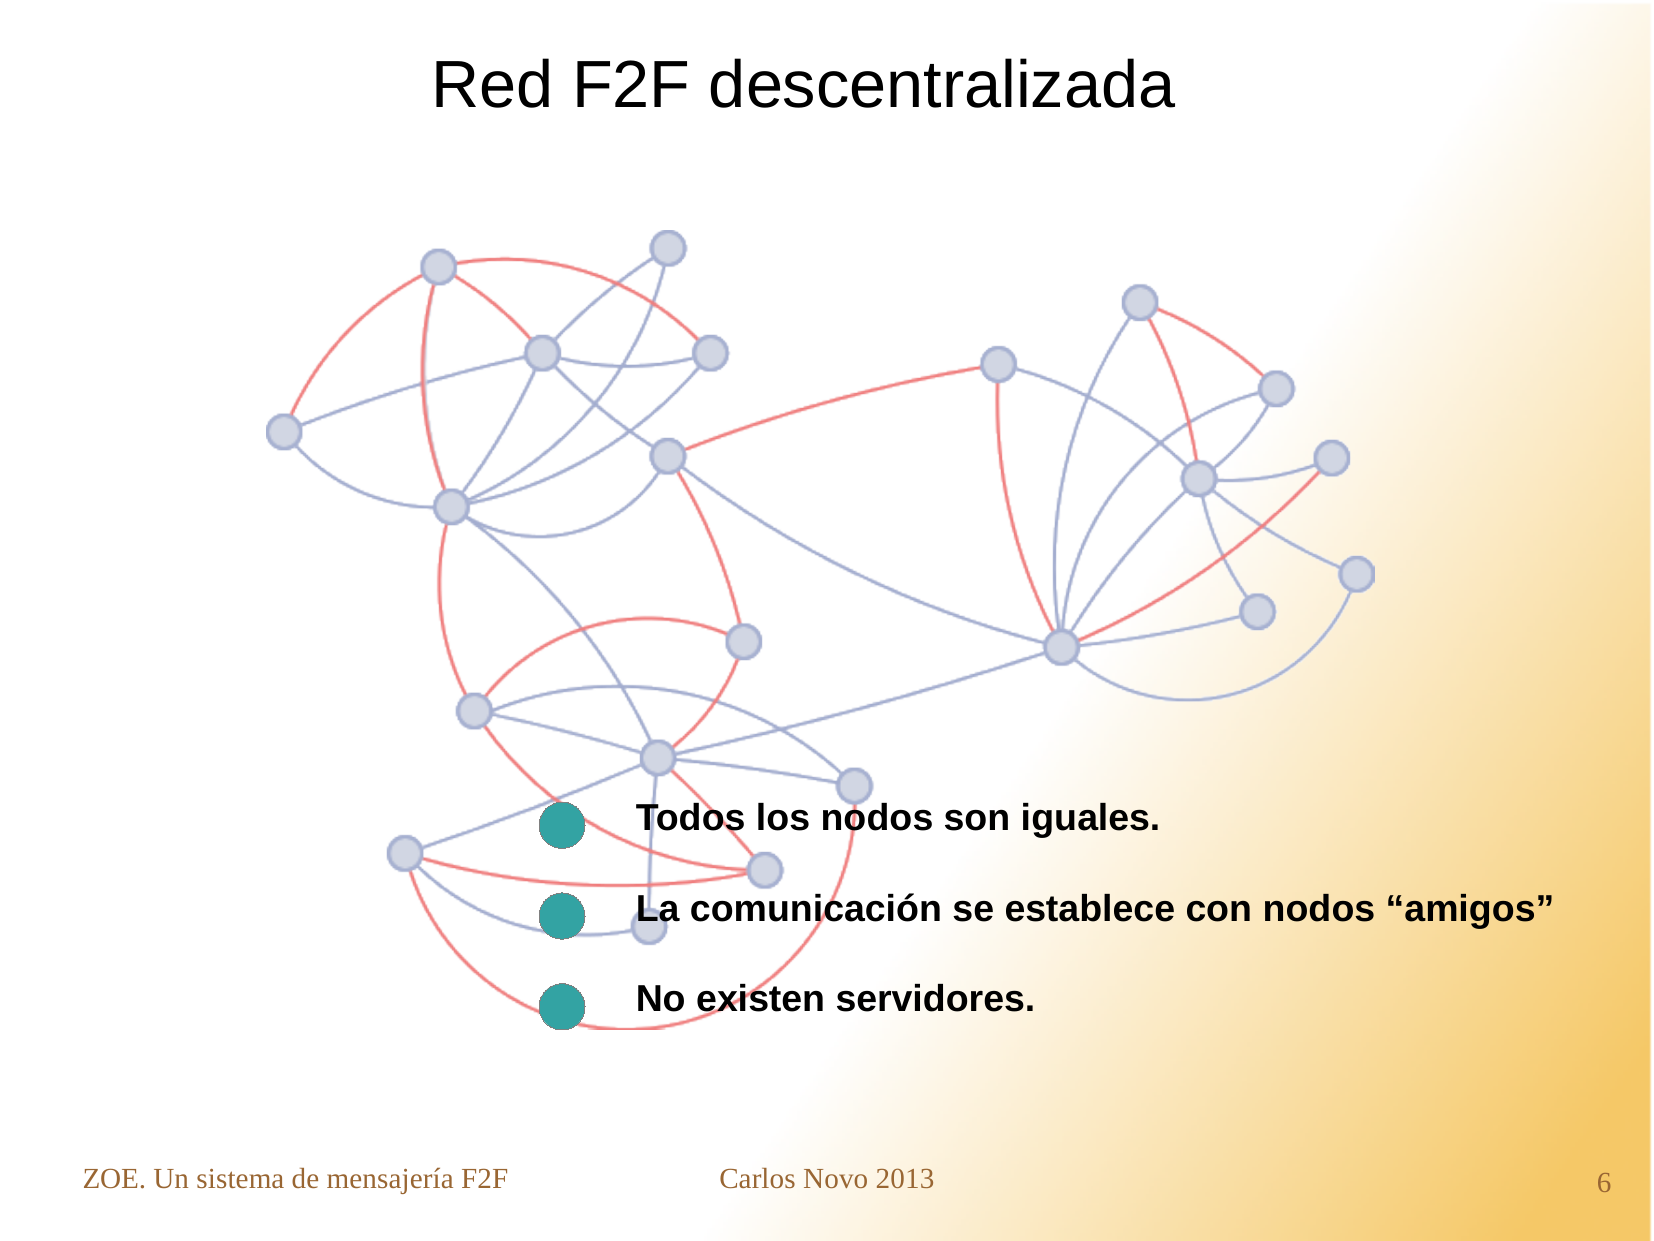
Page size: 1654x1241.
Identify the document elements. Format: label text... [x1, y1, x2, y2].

text_box La comunicación se establece con nodos “amigos” [621, 879, 1629, 938]
text_box [539, 802, 586, 849]
text_box No existen servidores. [621, 970, 1629, 1029]
text_box [539, 983, 586, 1030]
picture [0, 0, 1654, 1241]
text_box Red F2F descentralizada [76, 46, 1531, 123]
text_box [539, 892, 586, 940]
text_box Todos los nodos son iguales. [621, 788, 1456, 848]
